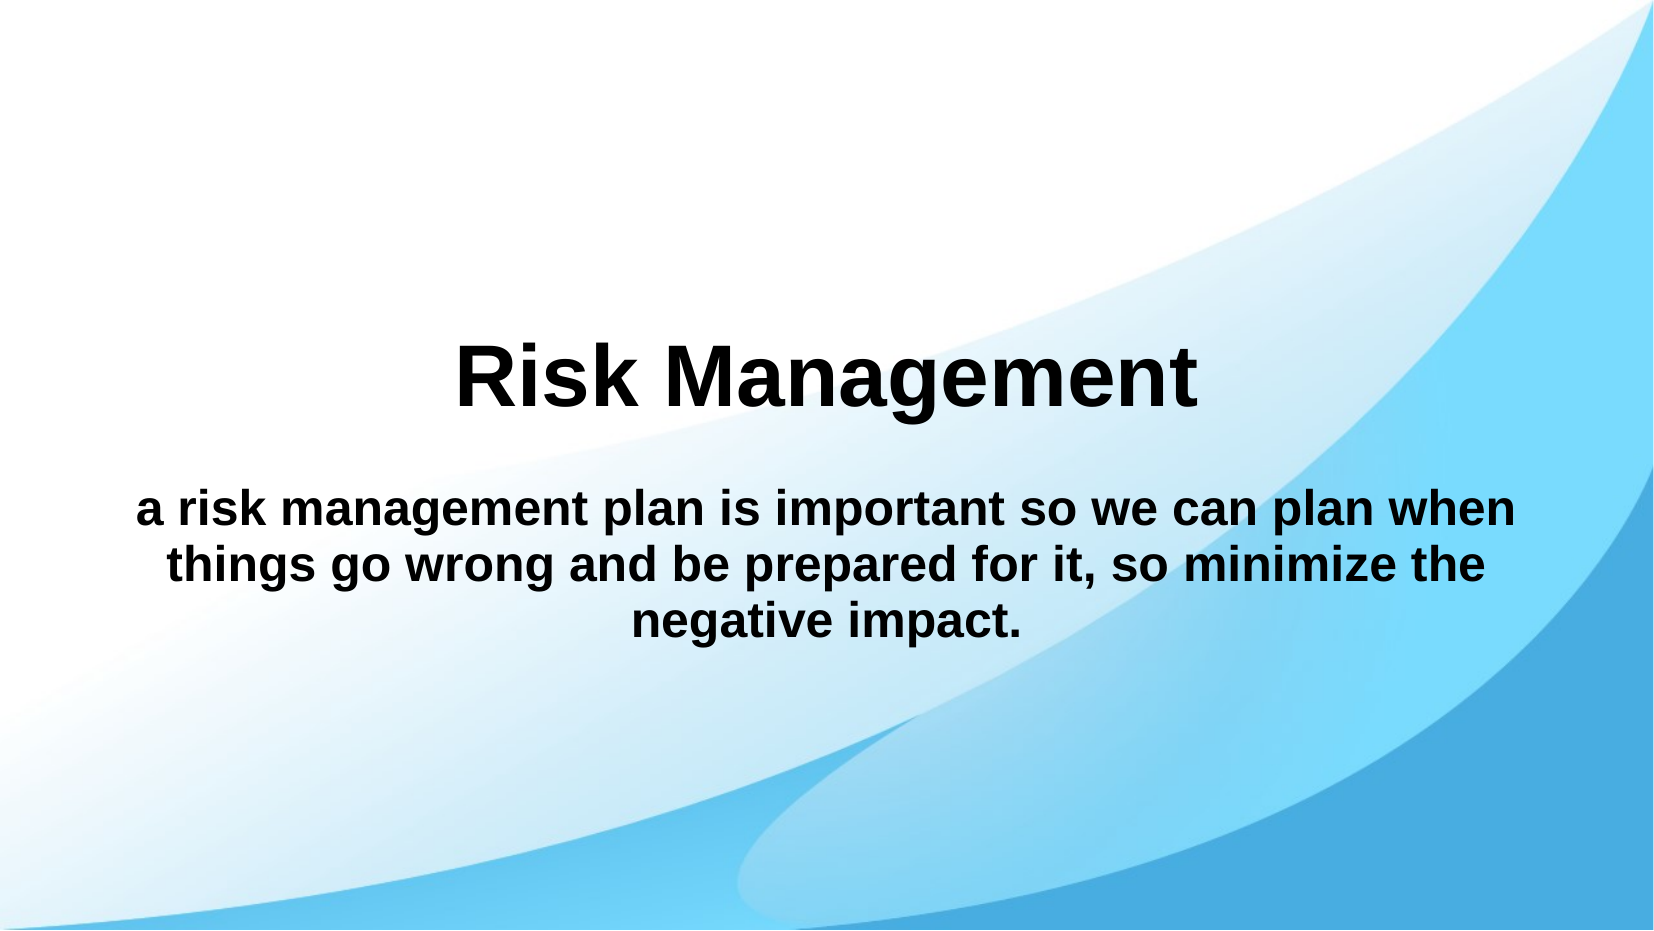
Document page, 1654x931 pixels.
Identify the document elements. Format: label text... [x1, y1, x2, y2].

subtitle Risk Management a risk management plan is important so we can plan when things go wrong and be prepared for it, so minimize the negative impact. [82, 217, 1571, 758]
picture [0, 0, 1654, 931]
